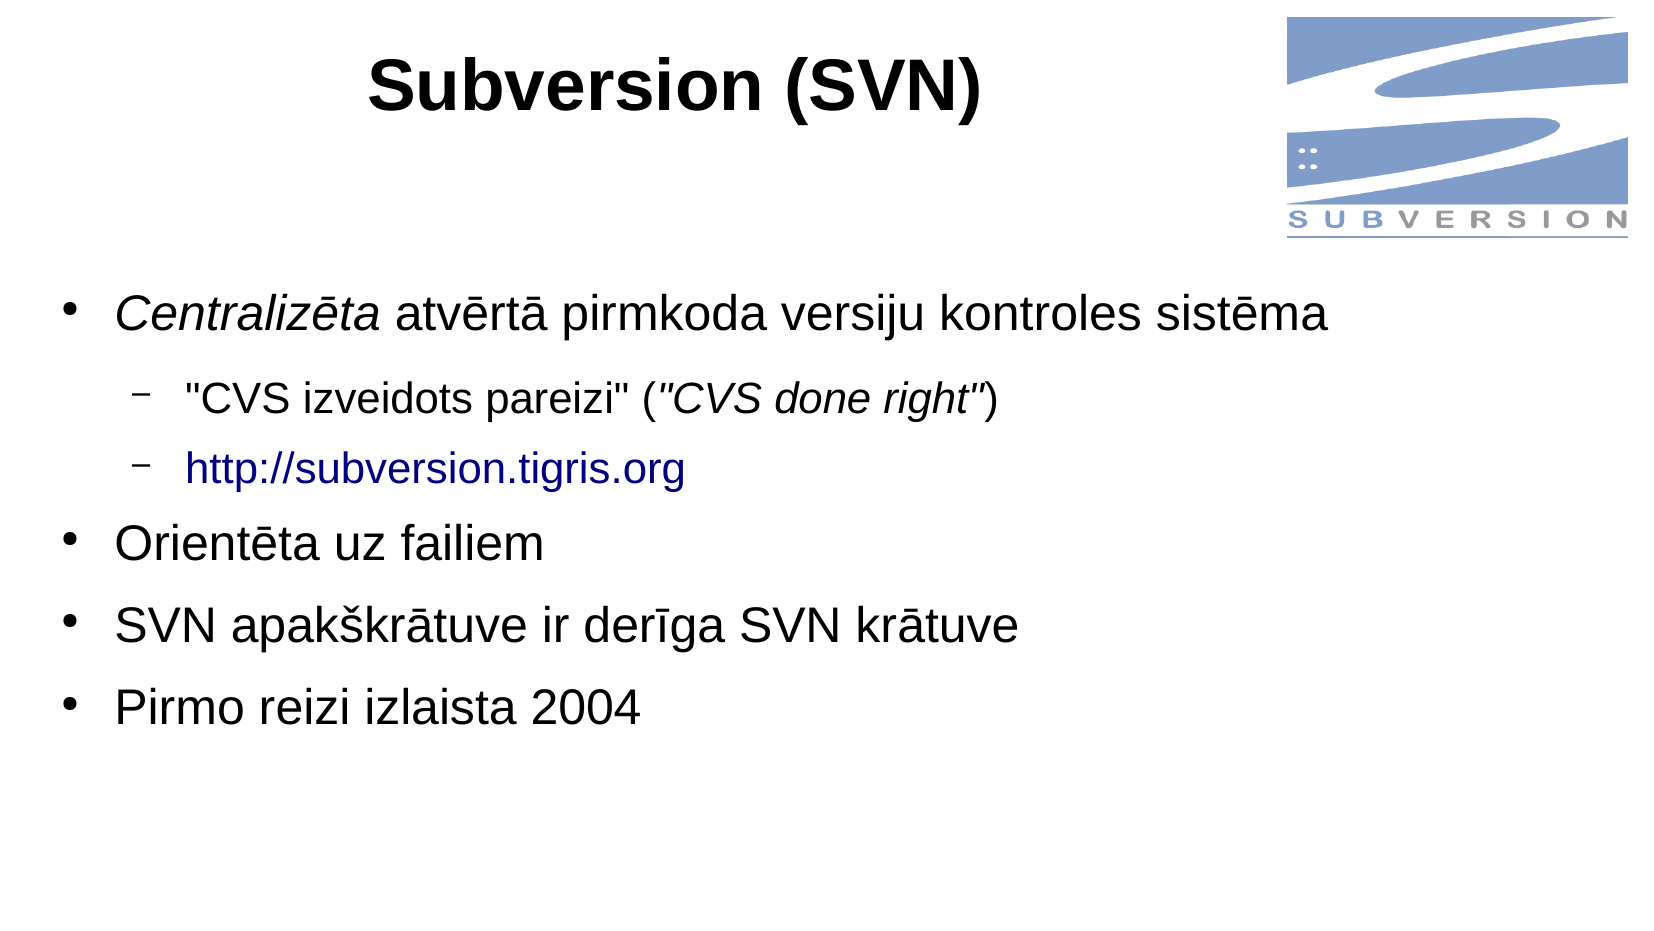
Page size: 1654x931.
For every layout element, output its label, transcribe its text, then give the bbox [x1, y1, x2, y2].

picture [1287, 17, 1628, 239]
title Subversion (SVN) [25, 5, 1325, 157]
list Centralizēta atvērtā pirmkoda versiju kontroles sistēma "CVS izveidots pareizi" ("CVS done right") http://subversion.tigris.org Orientēta uz failiem SVN apakškrātuve ir derīga SVN krātuve Pirmo reizi izlaista 2004 [25, 274, 1628, 912]
